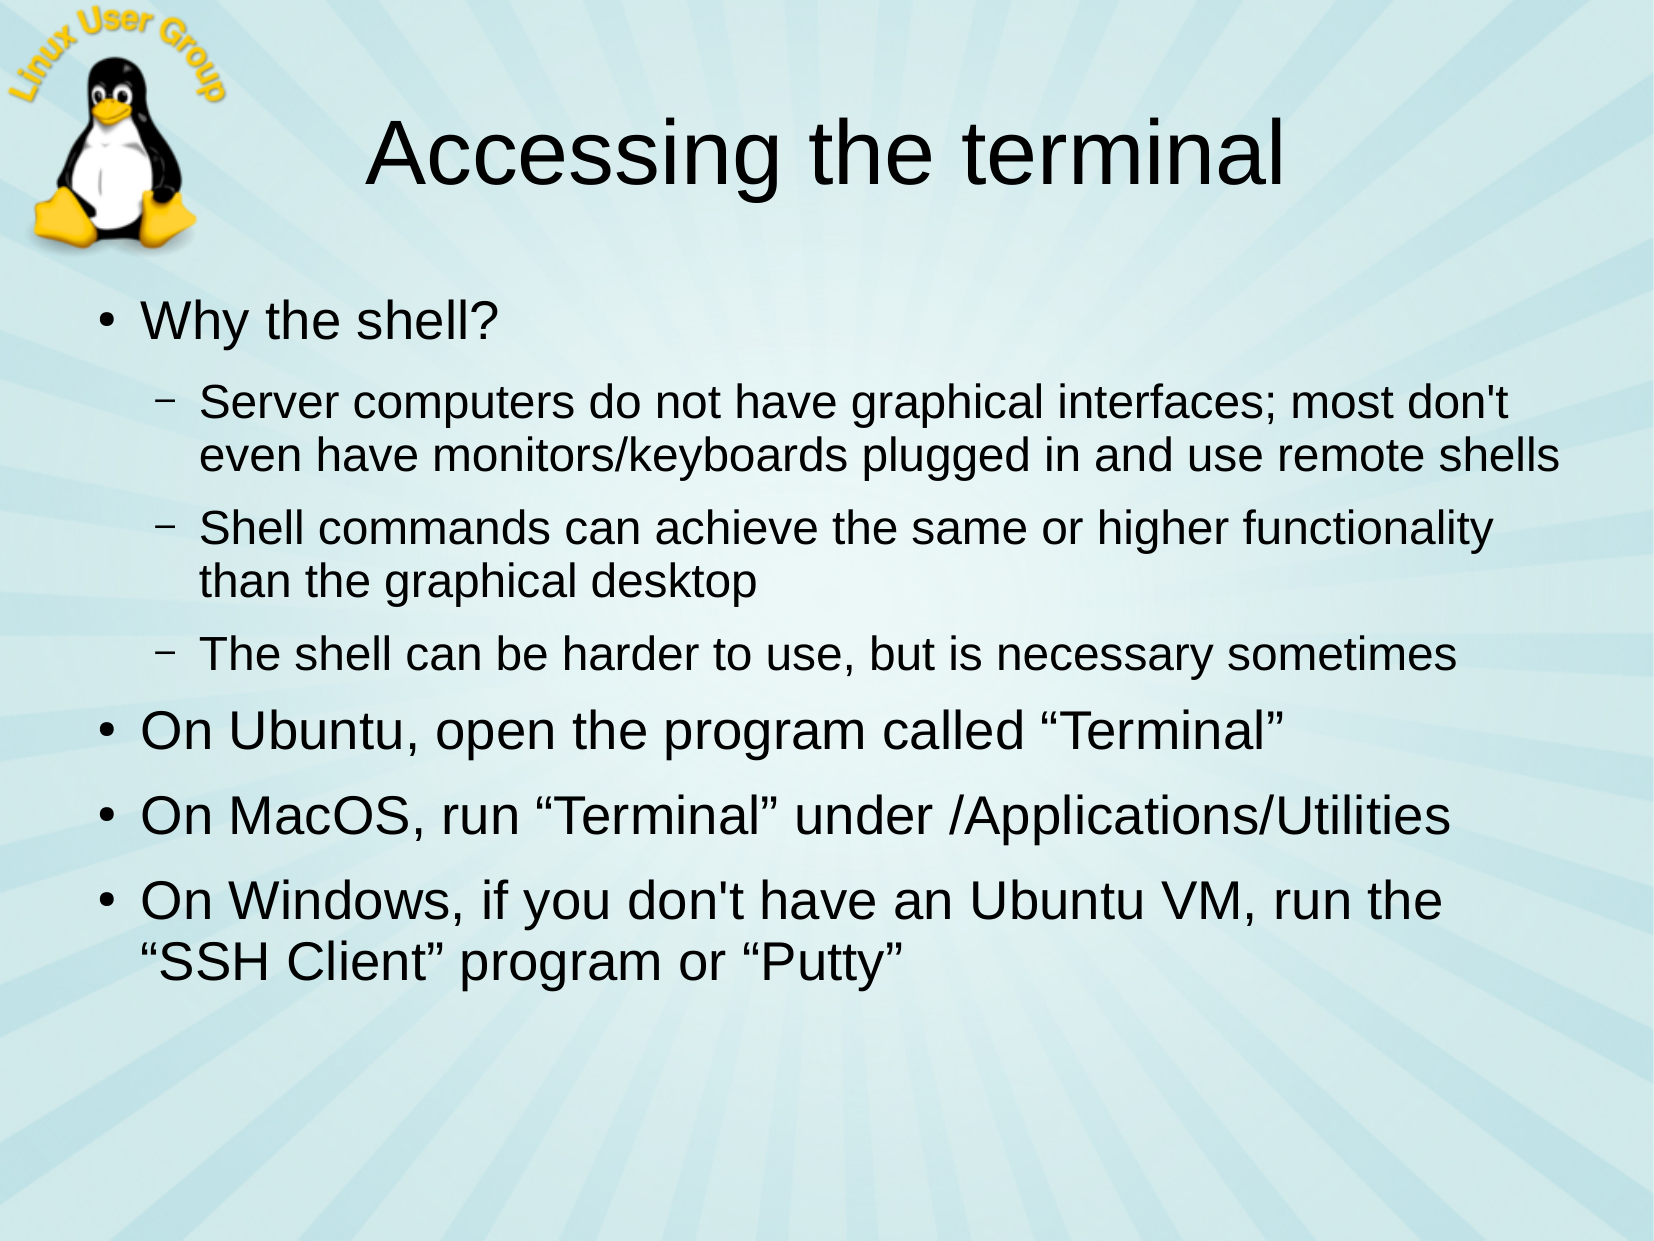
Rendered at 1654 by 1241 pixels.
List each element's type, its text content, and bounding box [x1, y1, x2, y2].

list Why the shell? Server computers do not have graphical interfaces; most don't even have monitors/keyboards plugged in and use remote shells Shell commands can achieve the same or higher functionality than the graphical desktop The shell can be harder to use, but is necessary sometimes On Ubuntu, open the program called “Terminal” On MacOS, run “Terminal” under /Applications/Utilities On Windows, if you don't have an Ubuntu VM, run the “SSH Client” program or “Putty” [82, 290, 1571, 1010]
picture [0, 0, 1654, 1241]
title Accessing the terminal [82, 49, 1571, 257]
